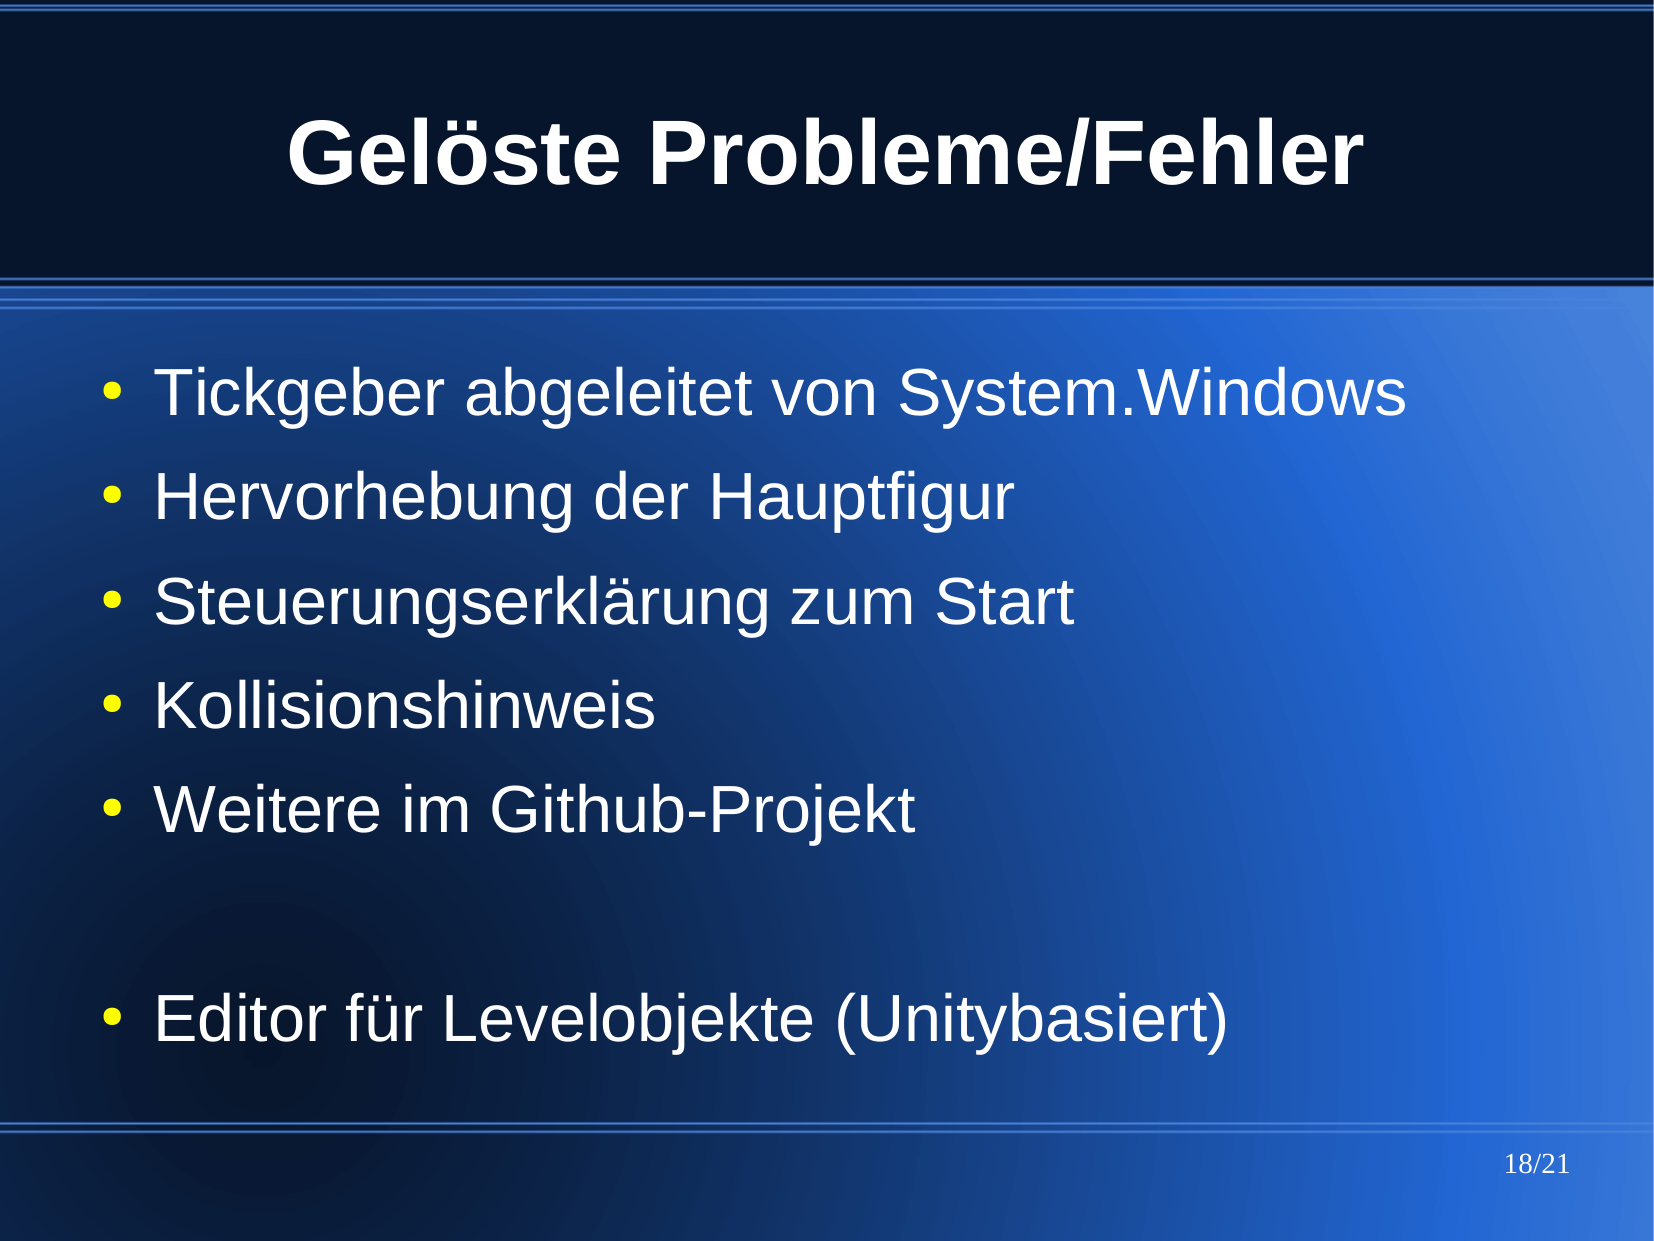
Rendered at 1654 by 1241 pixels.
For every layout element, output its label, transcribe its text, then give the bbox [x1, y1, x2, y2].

picture [0, 0, 1654, 1241]
title Gelöste Probleme/Fehler [82, 49, 1571, 257]
list Tickgeber abgeleitet von System.Windows Hervorhebung der Hauptfigur Steuerungserklärung zum Start Kollisionshinweis Weitere im Github-Projekt Editor für Levelobjekte (Unitybasiert) [82, 355, 1571, 1058]
